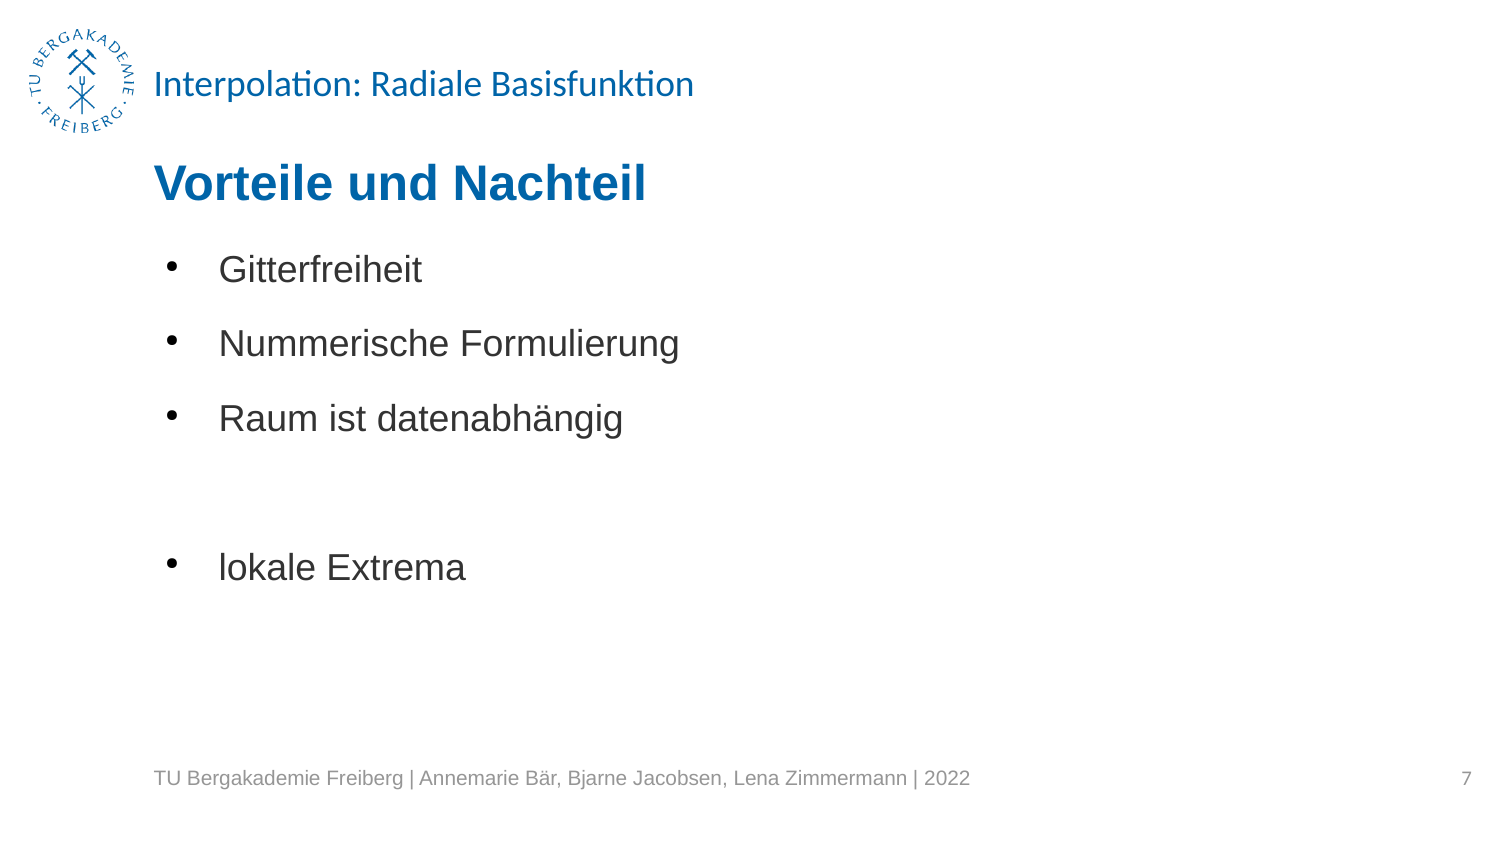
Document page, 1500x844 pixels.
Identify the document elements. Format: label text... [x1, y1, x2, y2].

title Interpolation: Radiale Basisfunktion [153, 29, 1353, 133]
list Vorteile und Nachteil [153, 150, 1353, 221]
footer TU Bergakademie Freiberg | Annemarie Bär, Bjarne Jacobsen, Lena Zimmermann | 2022 [153, 764, 1353, 824]
list Gitterfreiheit Nummerische Formulierung Raum ist datenabhängig lokale Extrema [147, 244, 1347, 662]
picture [29, 29, 134, 133]
slide_number <Foliennummer> [1352, 764, 1473, 825]
